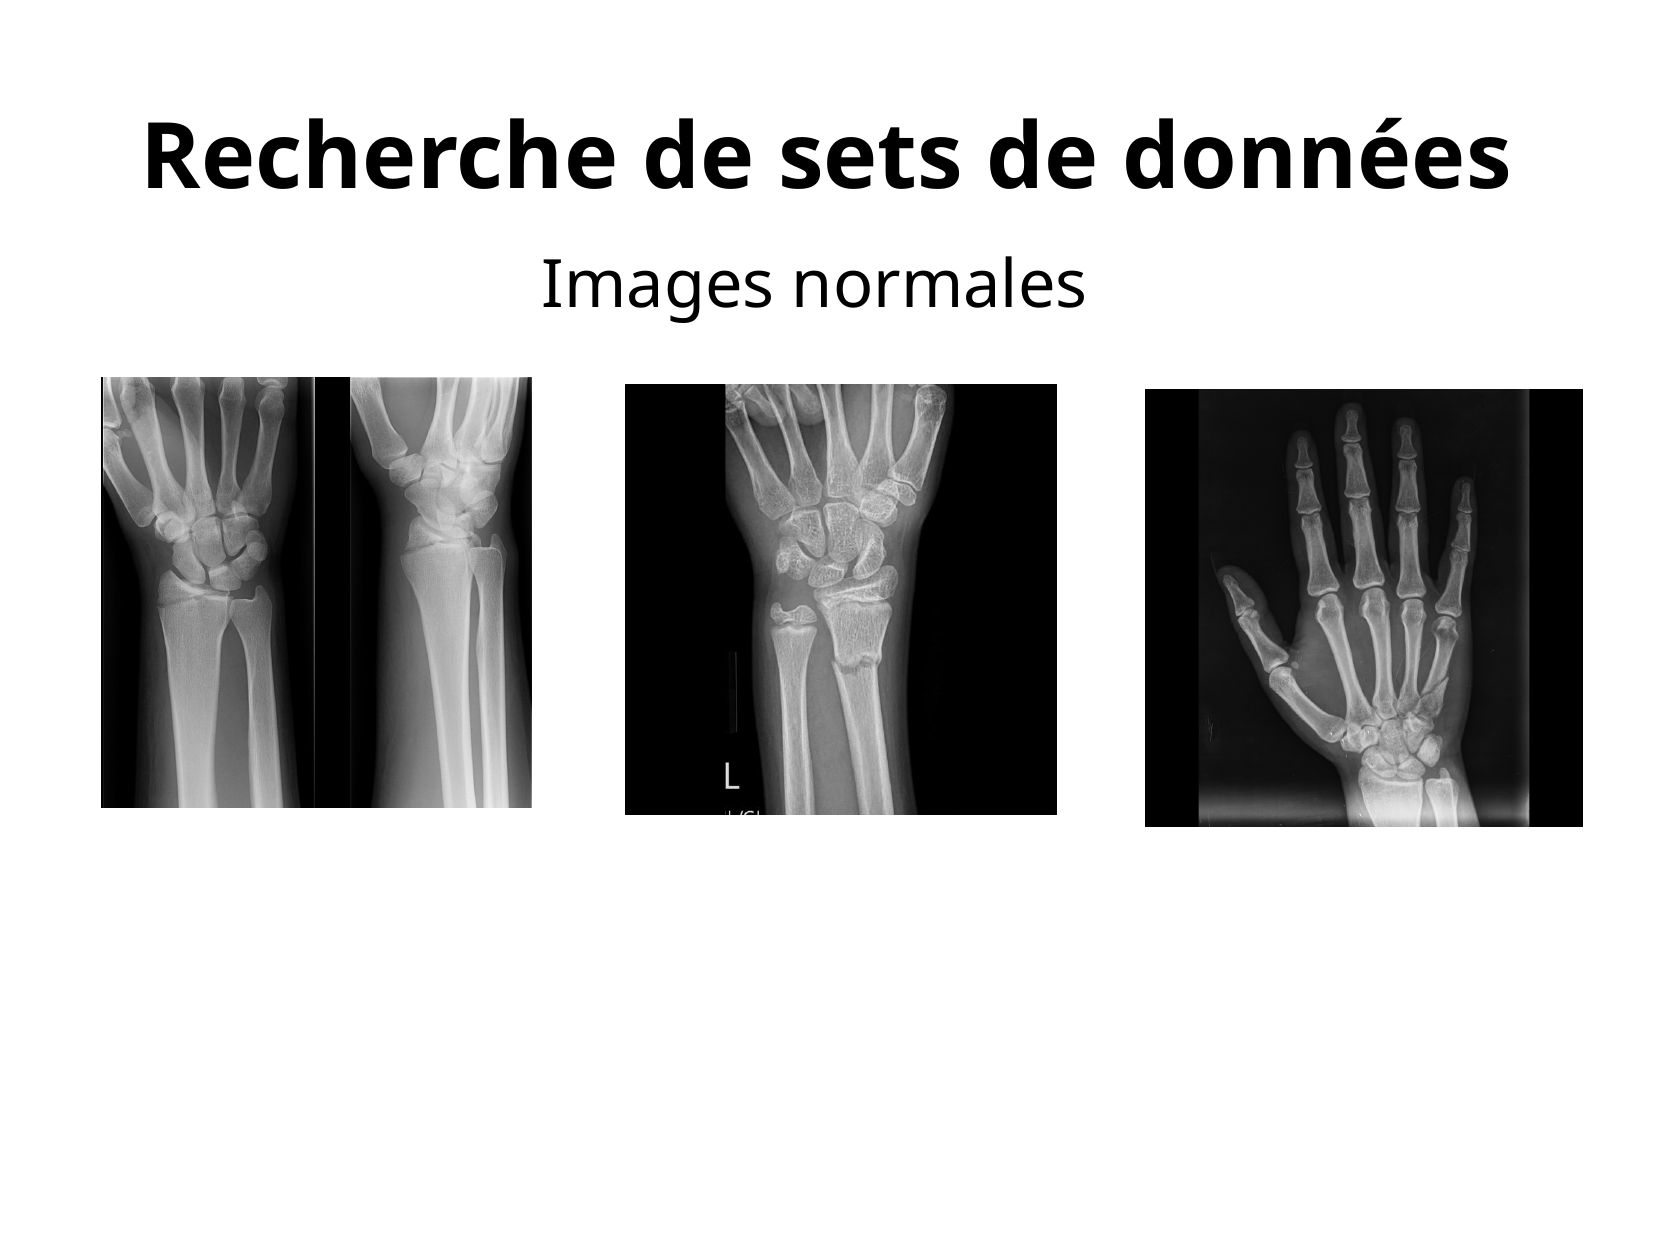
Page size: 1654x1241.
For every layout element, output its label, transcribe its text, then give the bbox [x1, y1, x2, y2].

list Images normales [70, 236, 1560, 322]
picture [625, 384, 1057, 815]
picture [101, 377, 532, 808]
picture [1145, 389, 1583, 827]
title Recherche de sets de données [82, 49, 1571, 257]
